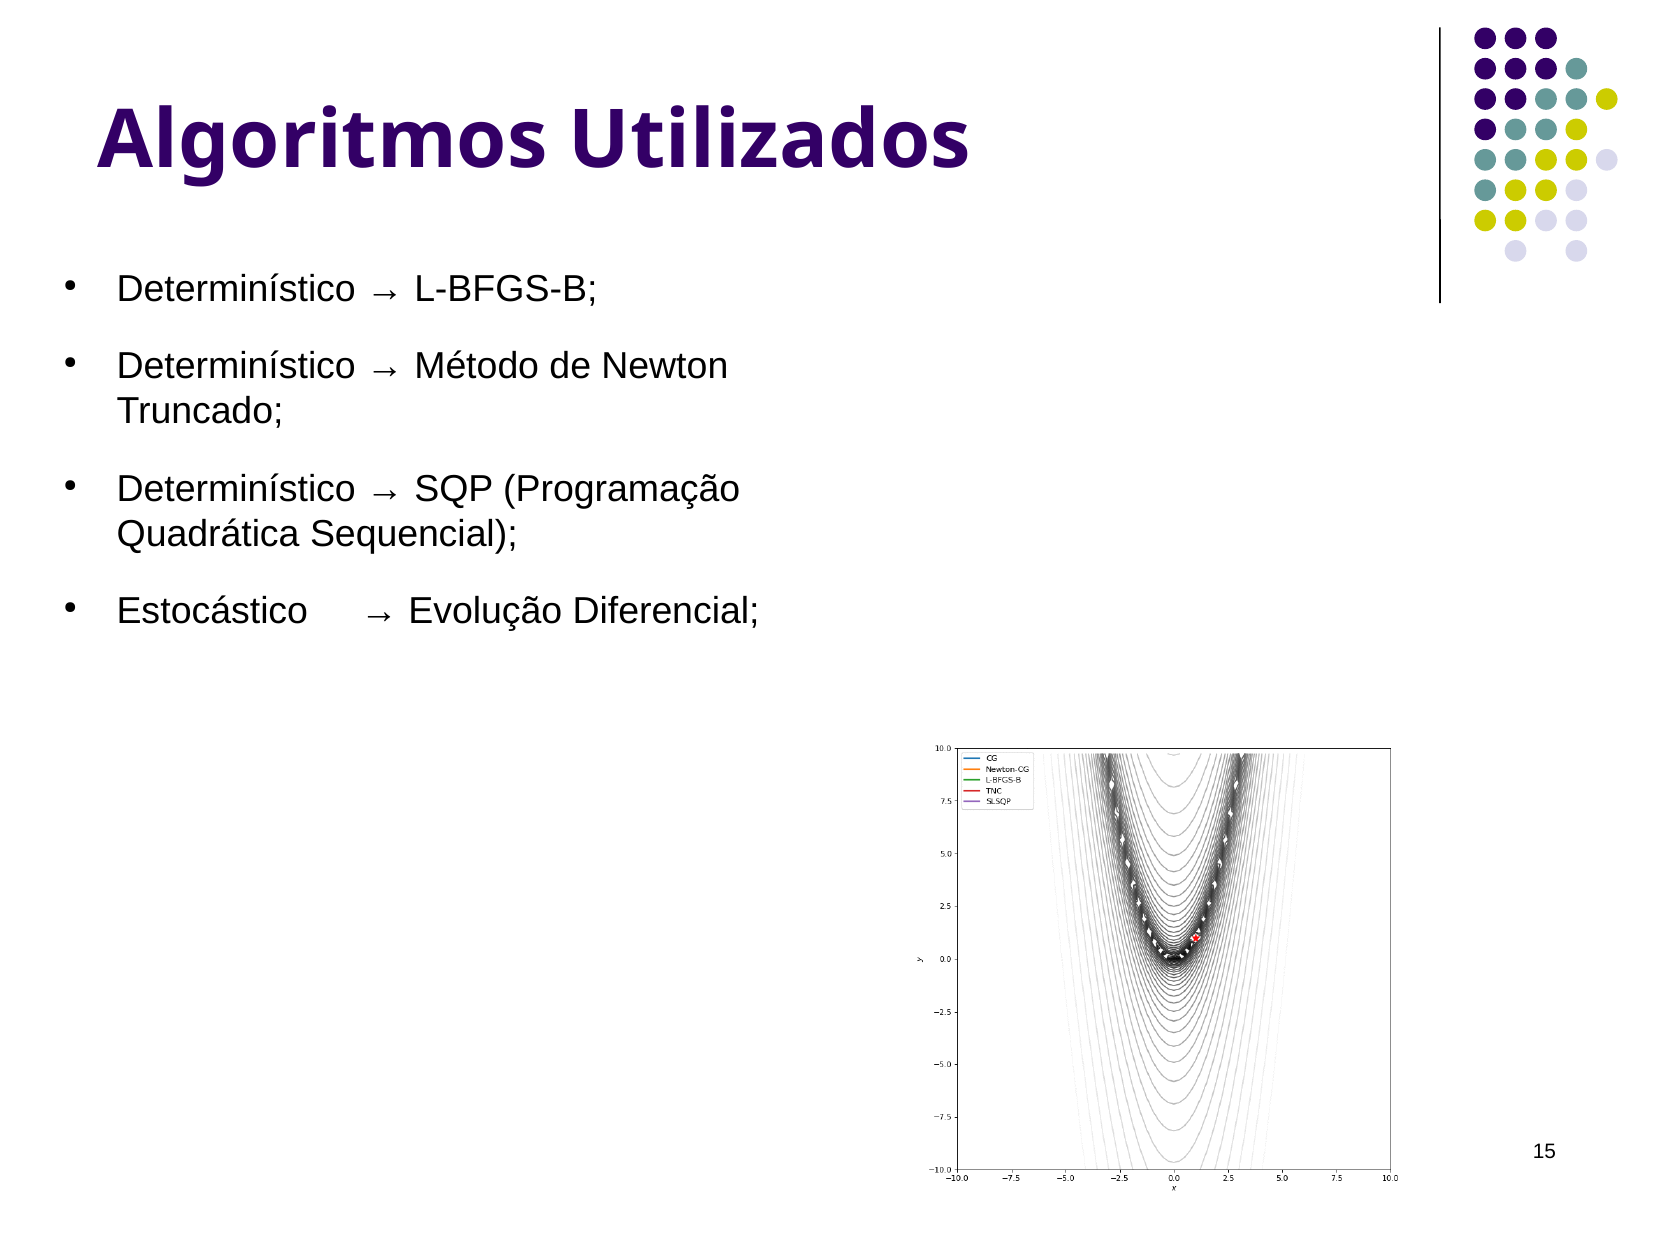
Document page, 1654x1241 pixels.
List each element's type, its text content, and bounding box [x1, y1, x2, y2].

slide_number <número> [1446, 1129, 1571, 1213]
list Determinístico → L-BFGS-B; Determinístico → Método de Newton Truncado; Determinístico → SQP (Programação Quadrática Sequencial); Estocástico → Evolução Diferencial; [30, 256, 782, 725]
title Algoritmos Utilizados [82, 52, 1447, 192]
picture [887, 681, 1446, 1239]
